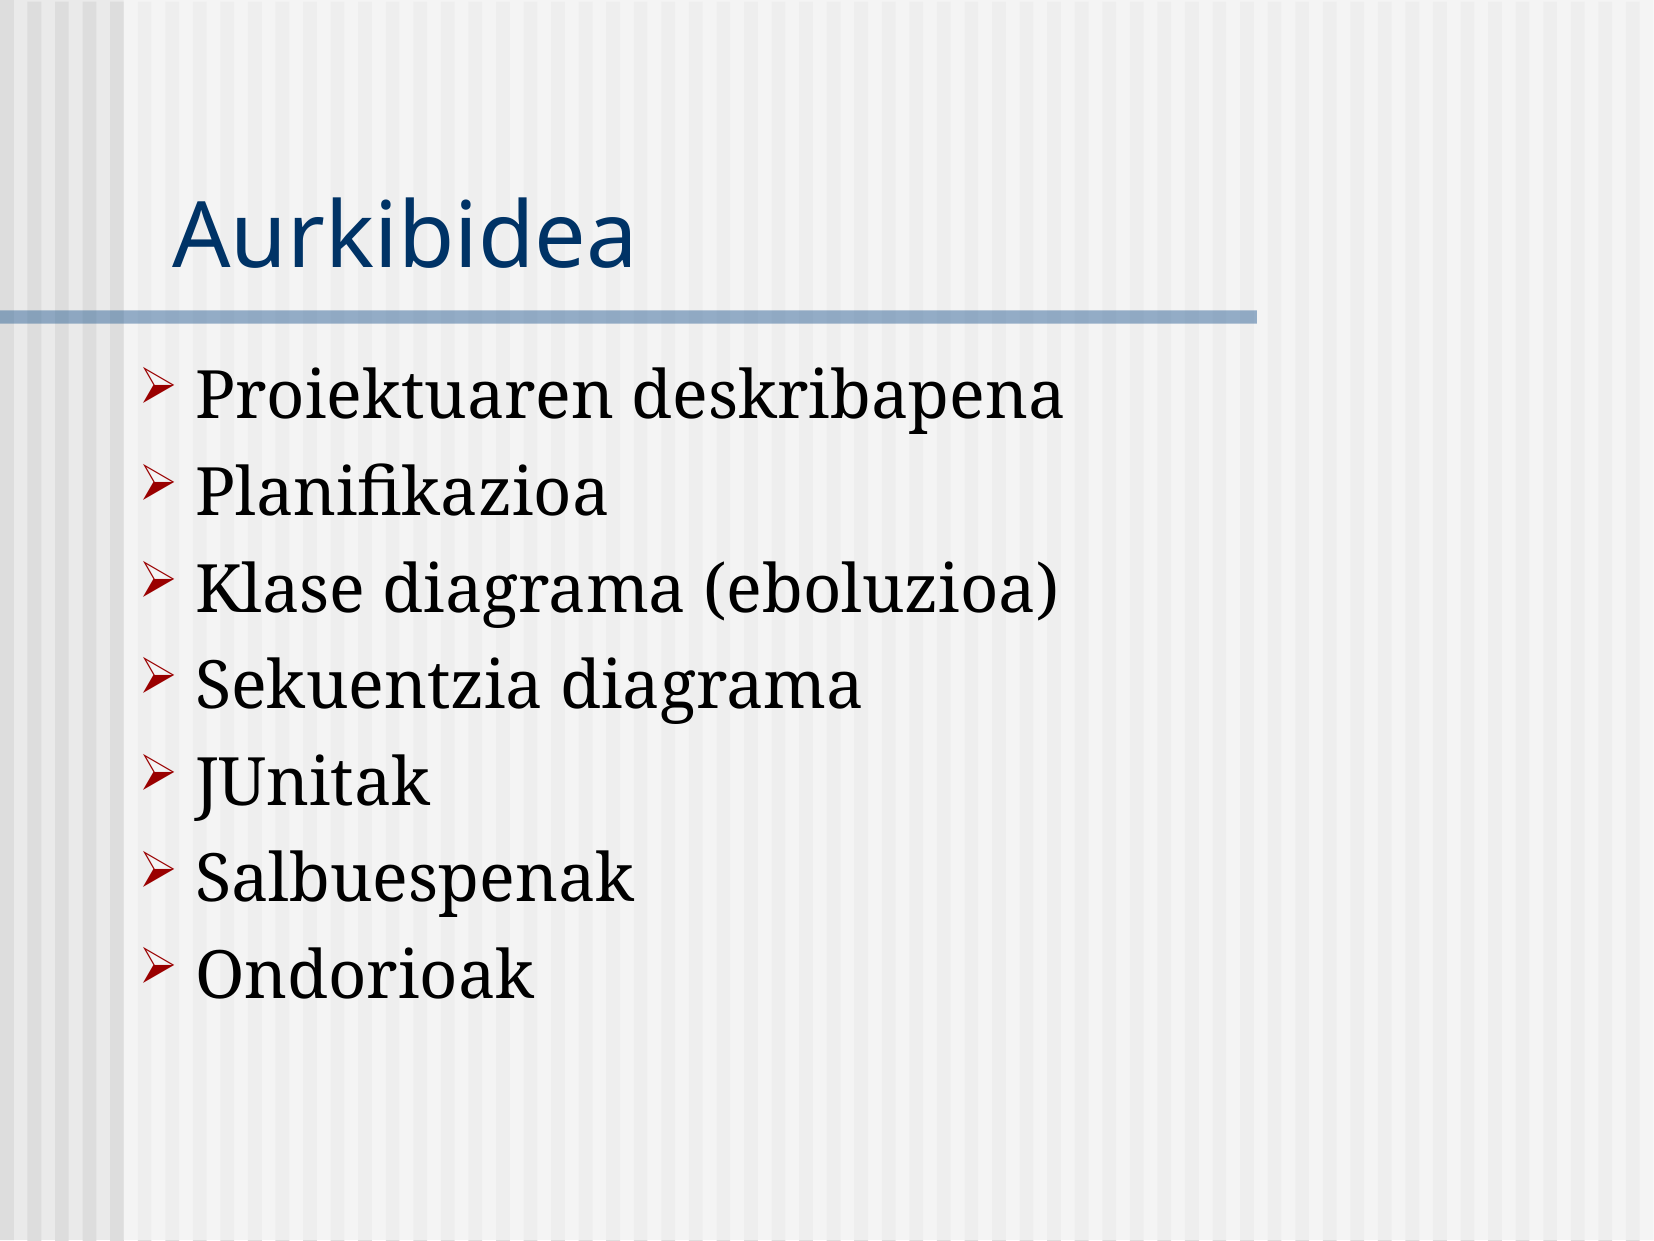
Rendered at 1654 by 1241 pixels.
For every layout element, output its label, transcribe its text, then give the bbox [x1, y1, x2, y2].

list Proiektuaren deskribapena Planifikazioa Klase diagrama (eboluzioa) Sekuentzia diagrama JUnitak Salbuespenak Ondorioak [124, 344, 1632, 1163]
title Aurkibidea [157, 33, 1634, 294]
